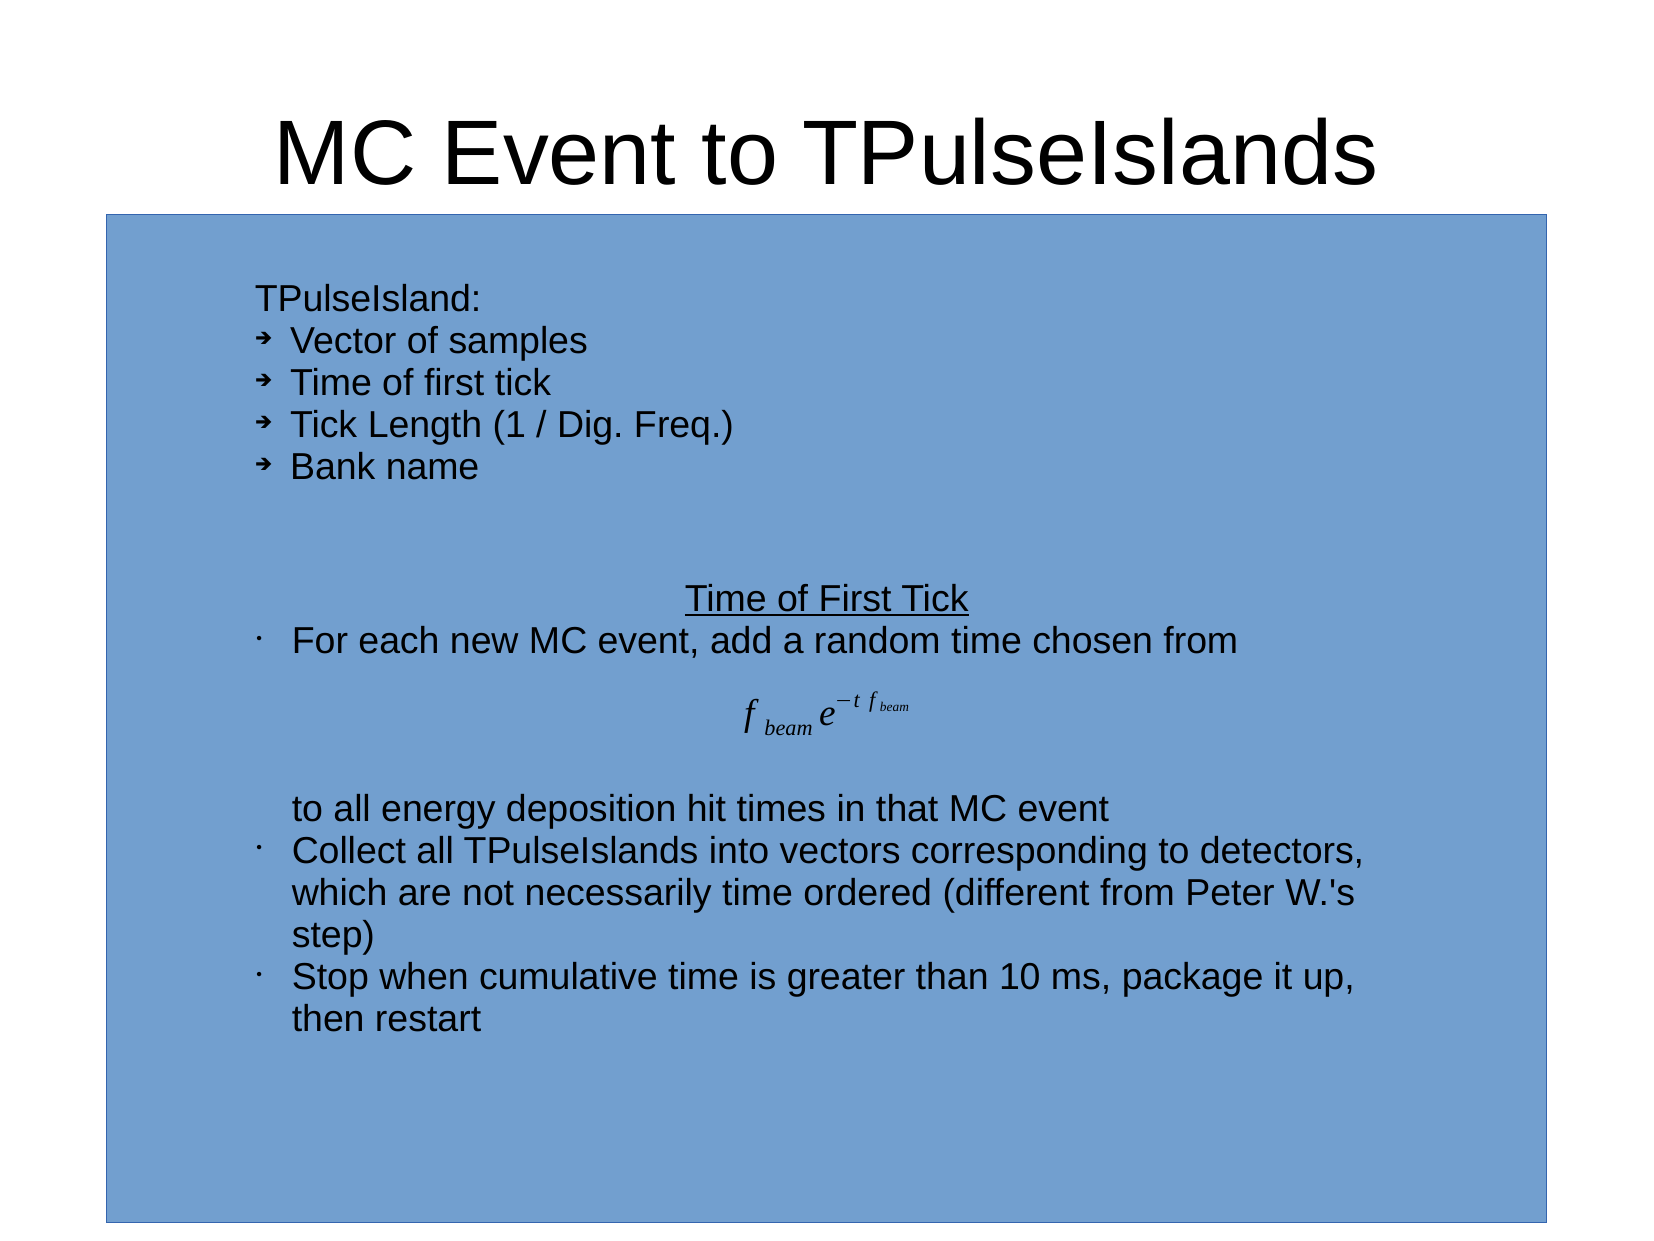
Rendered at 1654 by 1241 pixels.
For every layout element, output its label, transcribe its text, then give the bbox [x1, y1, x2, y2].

text_box Time of First Tick For each new MC event, add a random time chosen from to all energy deposition hit times in that MC event Collect all TPulseIslands into vectors corresponding to detectors, which are not necessarily time ordered (different from Peter W.'s step) Stop when cumulative time is greater than 10 ms, package it up, then restart [241, 570, 1412, 1047]
chart [730, 686, 917, 740]
text_box TPulseIsland: Vector of samples Time of first tick Tick Length (1 / Dig. Freq.) Bank name [240, 270, 1126, 495]
title MC Event to TPulseIslands [82, 49, 1571, 257]
text_box [106, 214, 1547, 1223]
